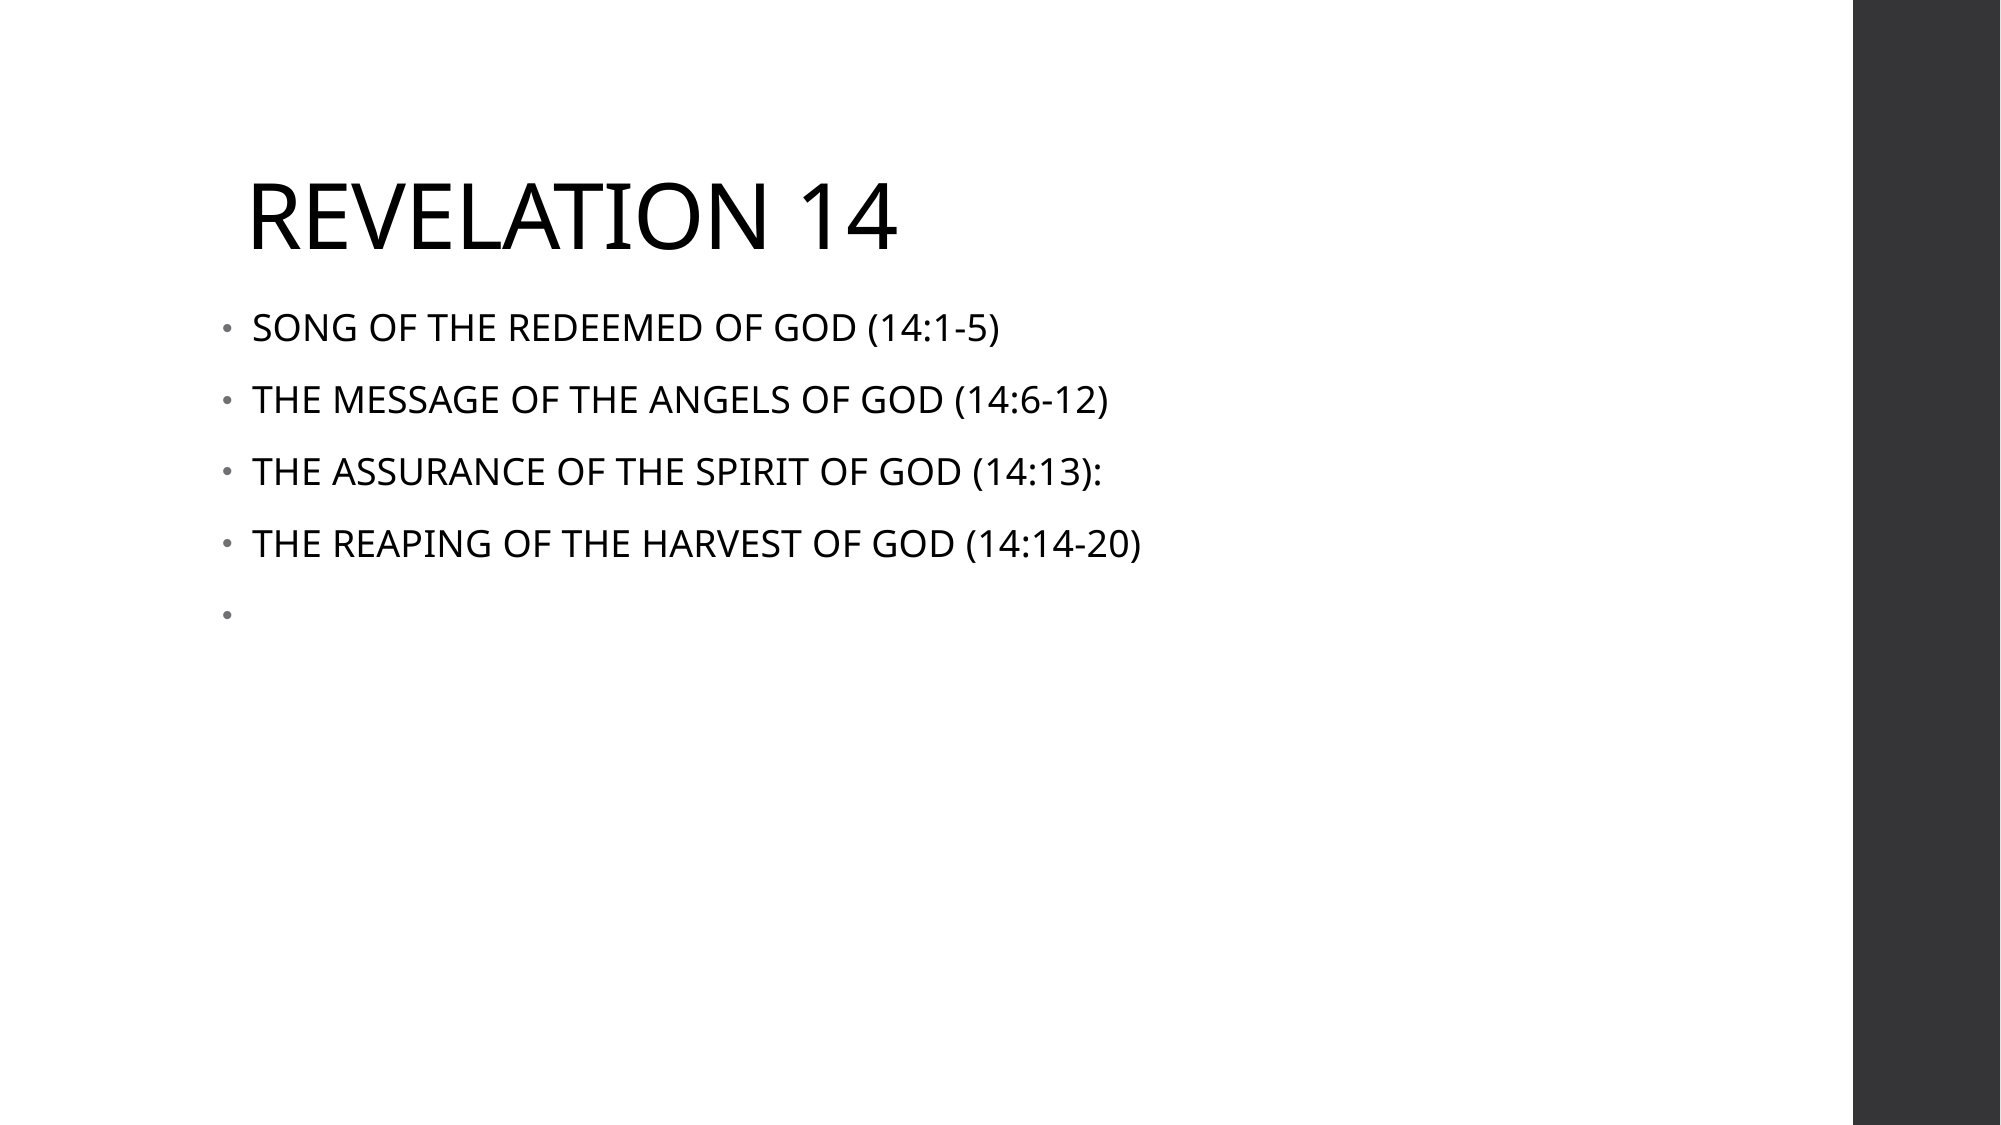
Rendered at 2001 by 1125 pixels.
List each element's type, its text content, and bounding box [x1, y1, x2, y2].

list SONG OF THE REDEEMED OF GOD (14:1-5) THE MESSAGE OF THE ANGELS OF GOD (14:6-12) THE ASSURANCE OF THE SPIRIT OF GOD (14:13): THE REAPING OF THE HARVEST OF GOD (14:14-20) [206, 299, 1617, 1014]
title REVELATION 14 [206, 60, 1797, 278]
